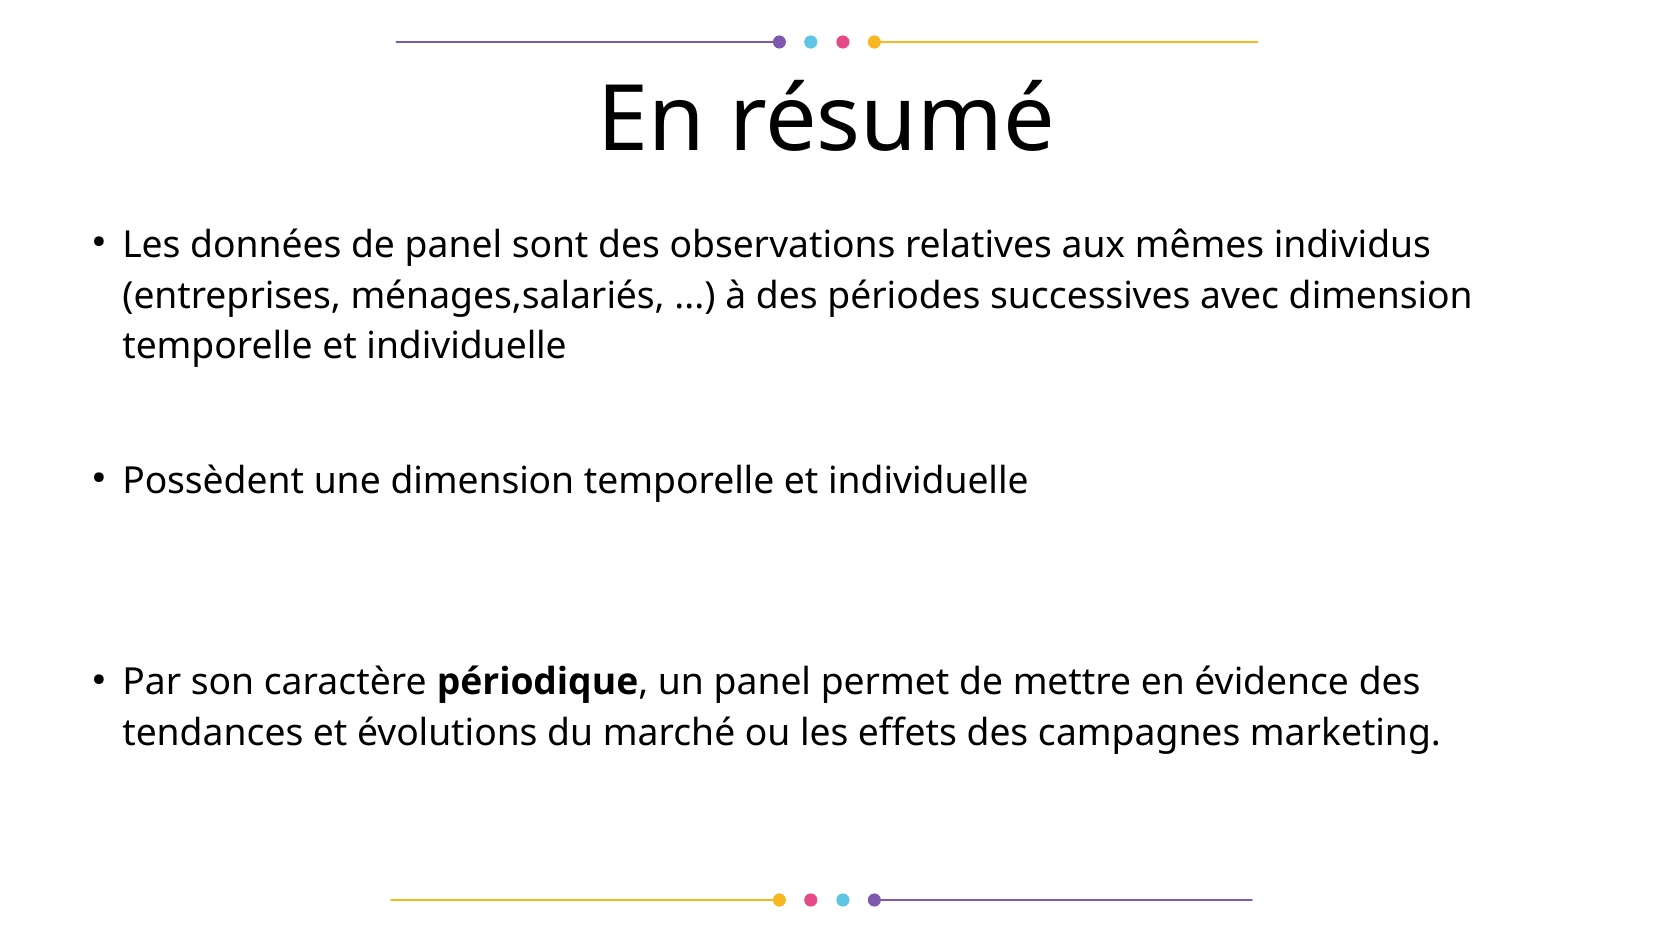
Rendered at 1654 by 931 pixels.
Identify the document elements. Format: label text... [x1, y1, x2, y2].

list Les données de panel sont des observations relatives aux mêmes individus (entreprises, ménages,salariés, ...) à des périodes successives avec dimension temporelle et individuelle Possèdent une dimension temporelle et individuelle Par son caractère périodique, un panel permet de mettre en évidence des tendances et évolutions du marché ou les effets des campagnes marketing. [82, 217, 1571, 758]
title En résumé [82, 37, 1571, 193]
